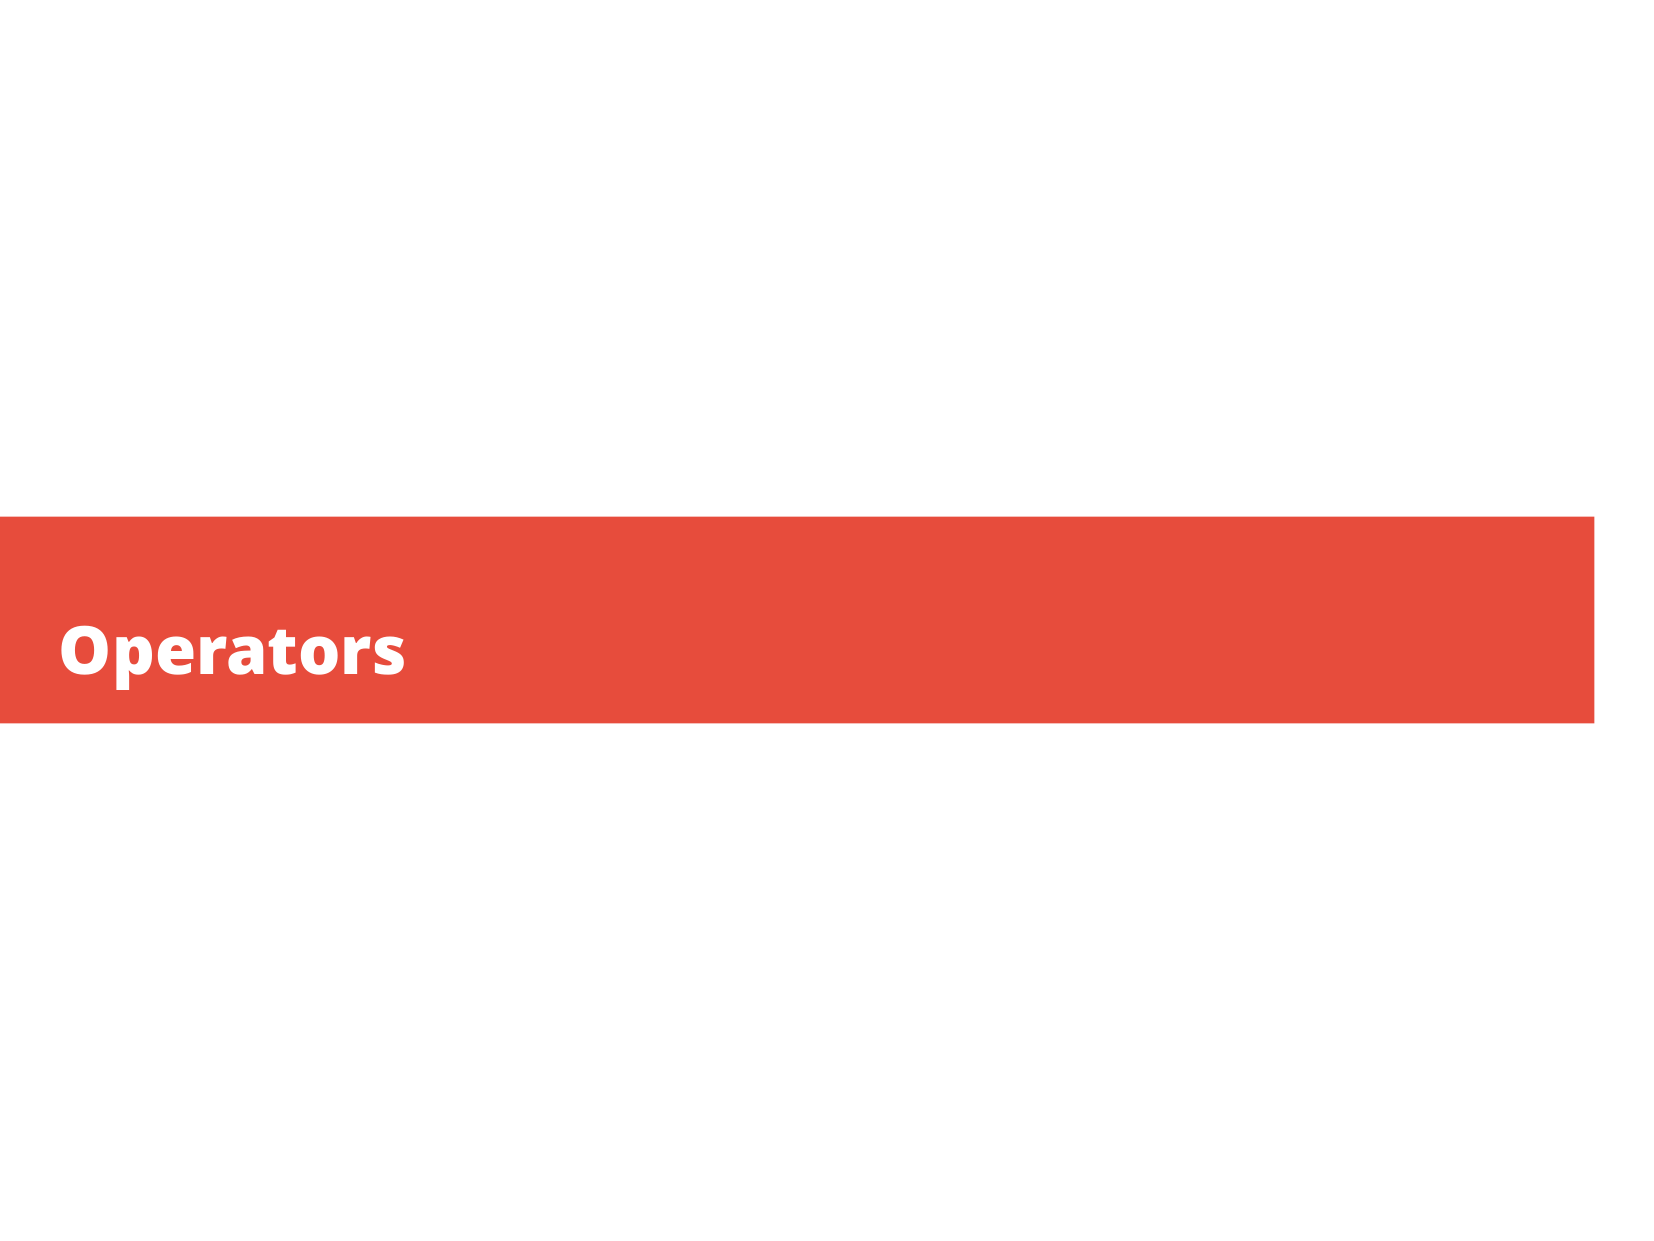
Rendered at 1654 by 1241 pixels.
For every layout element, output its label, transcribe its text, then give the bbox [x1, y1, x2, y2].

title Operators [59, 546, 1595, 694]
